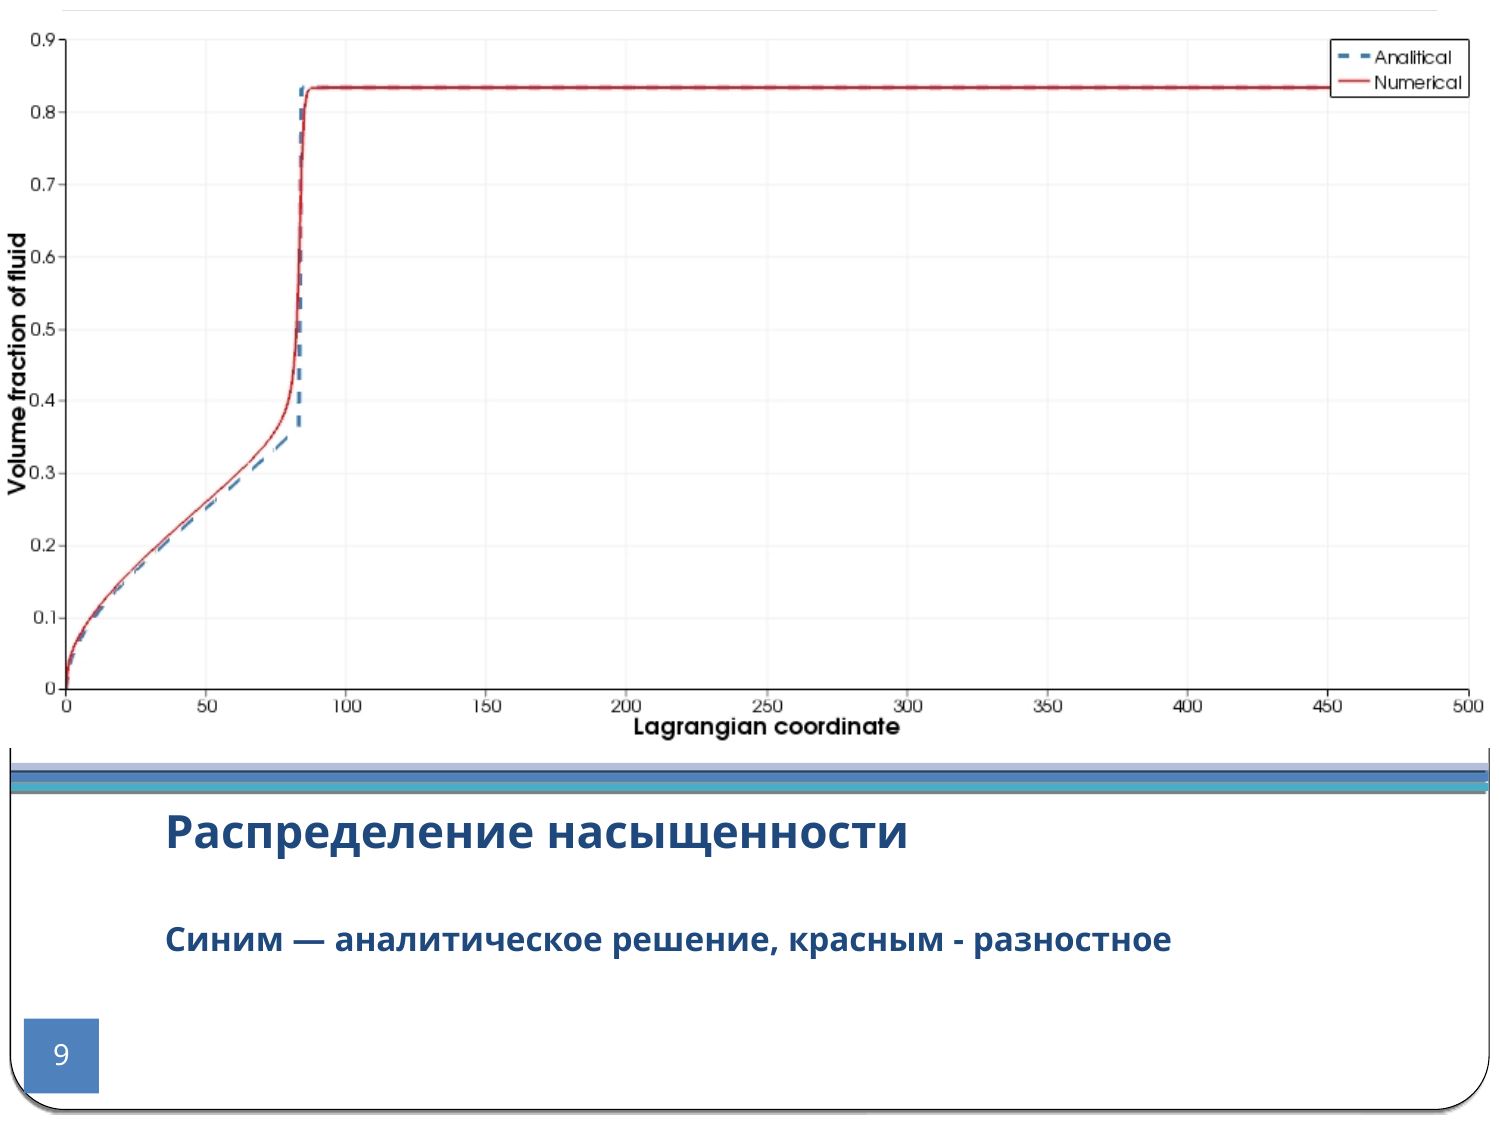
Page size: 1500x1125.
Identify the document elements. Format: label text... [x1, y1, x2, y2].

list Синим — аналитическое решение, красным - разностное [150, 869, 1350, 1006]
picture [2, 11, 1498, 748]
slide_number <номер> [23, 1018, 99, 1094]
title Распределение насыщенности [150, 786, 1350, 869]
